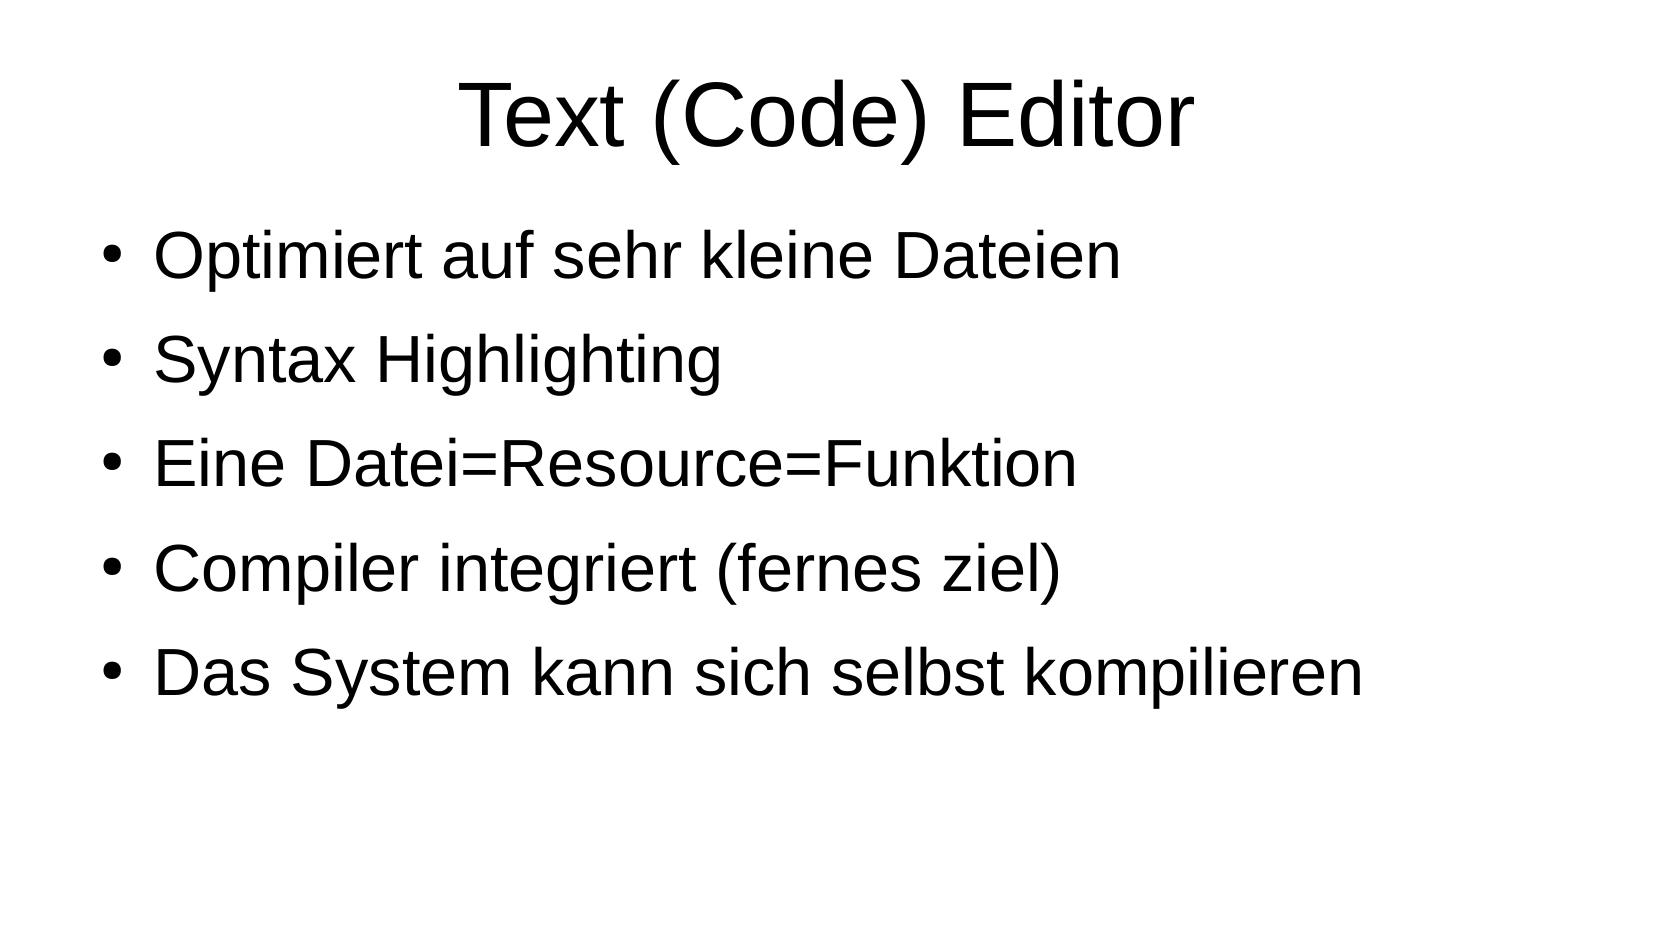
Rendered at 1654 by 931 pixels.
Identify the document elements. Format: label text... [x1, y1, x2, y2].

list Optimiert auf sehr kleine Dateien Syntax Highlighting Eine Datei=Resource=Funktion Compiler integriert (fernes ziel) Das System kann sich selbst kompilieren [82, 217, 1571, 758]
title Text (Code) Editor [82, 37, 1571, 193]
